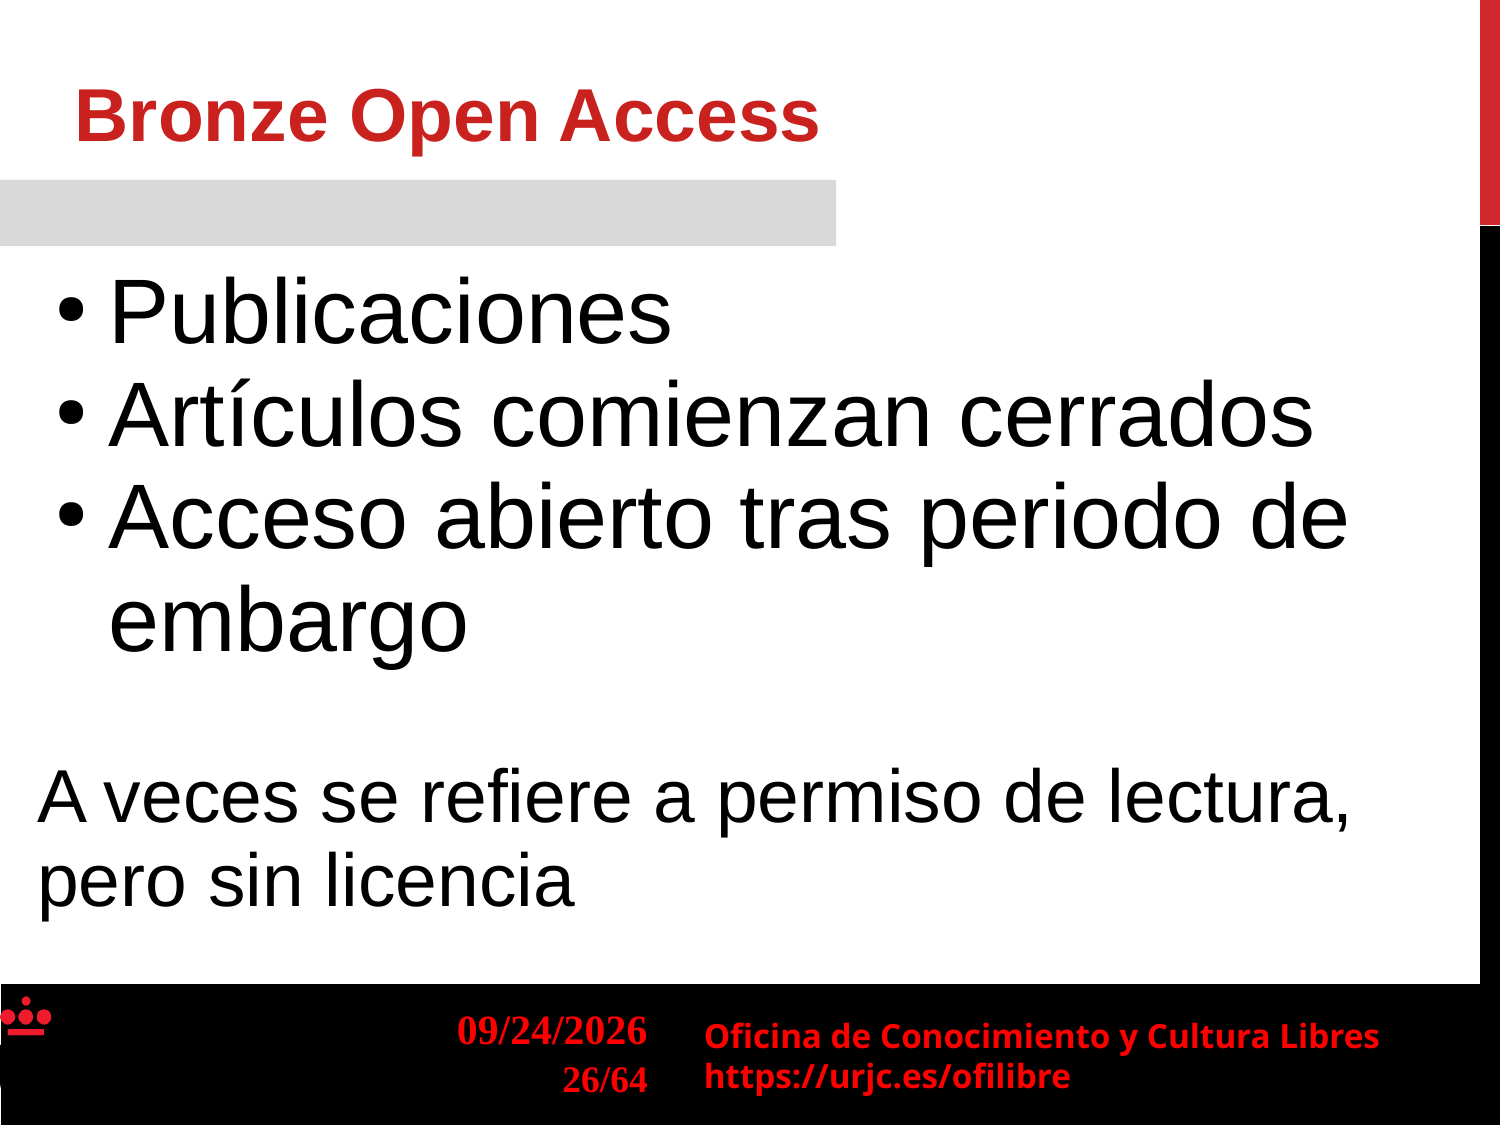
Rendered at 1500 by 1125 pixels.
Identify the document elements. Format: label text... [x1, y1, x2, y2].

title [75, 15, 1425, 172]
text_box Publicaciones Artículos comienzan cerrados Acceso abierto tras periodo de embargo A veces se refiere a permiso de lectura, pero sin licencia [22, 253, 1426, 931]
text_box Bronze Open Access [60, 66, 991, 249]
